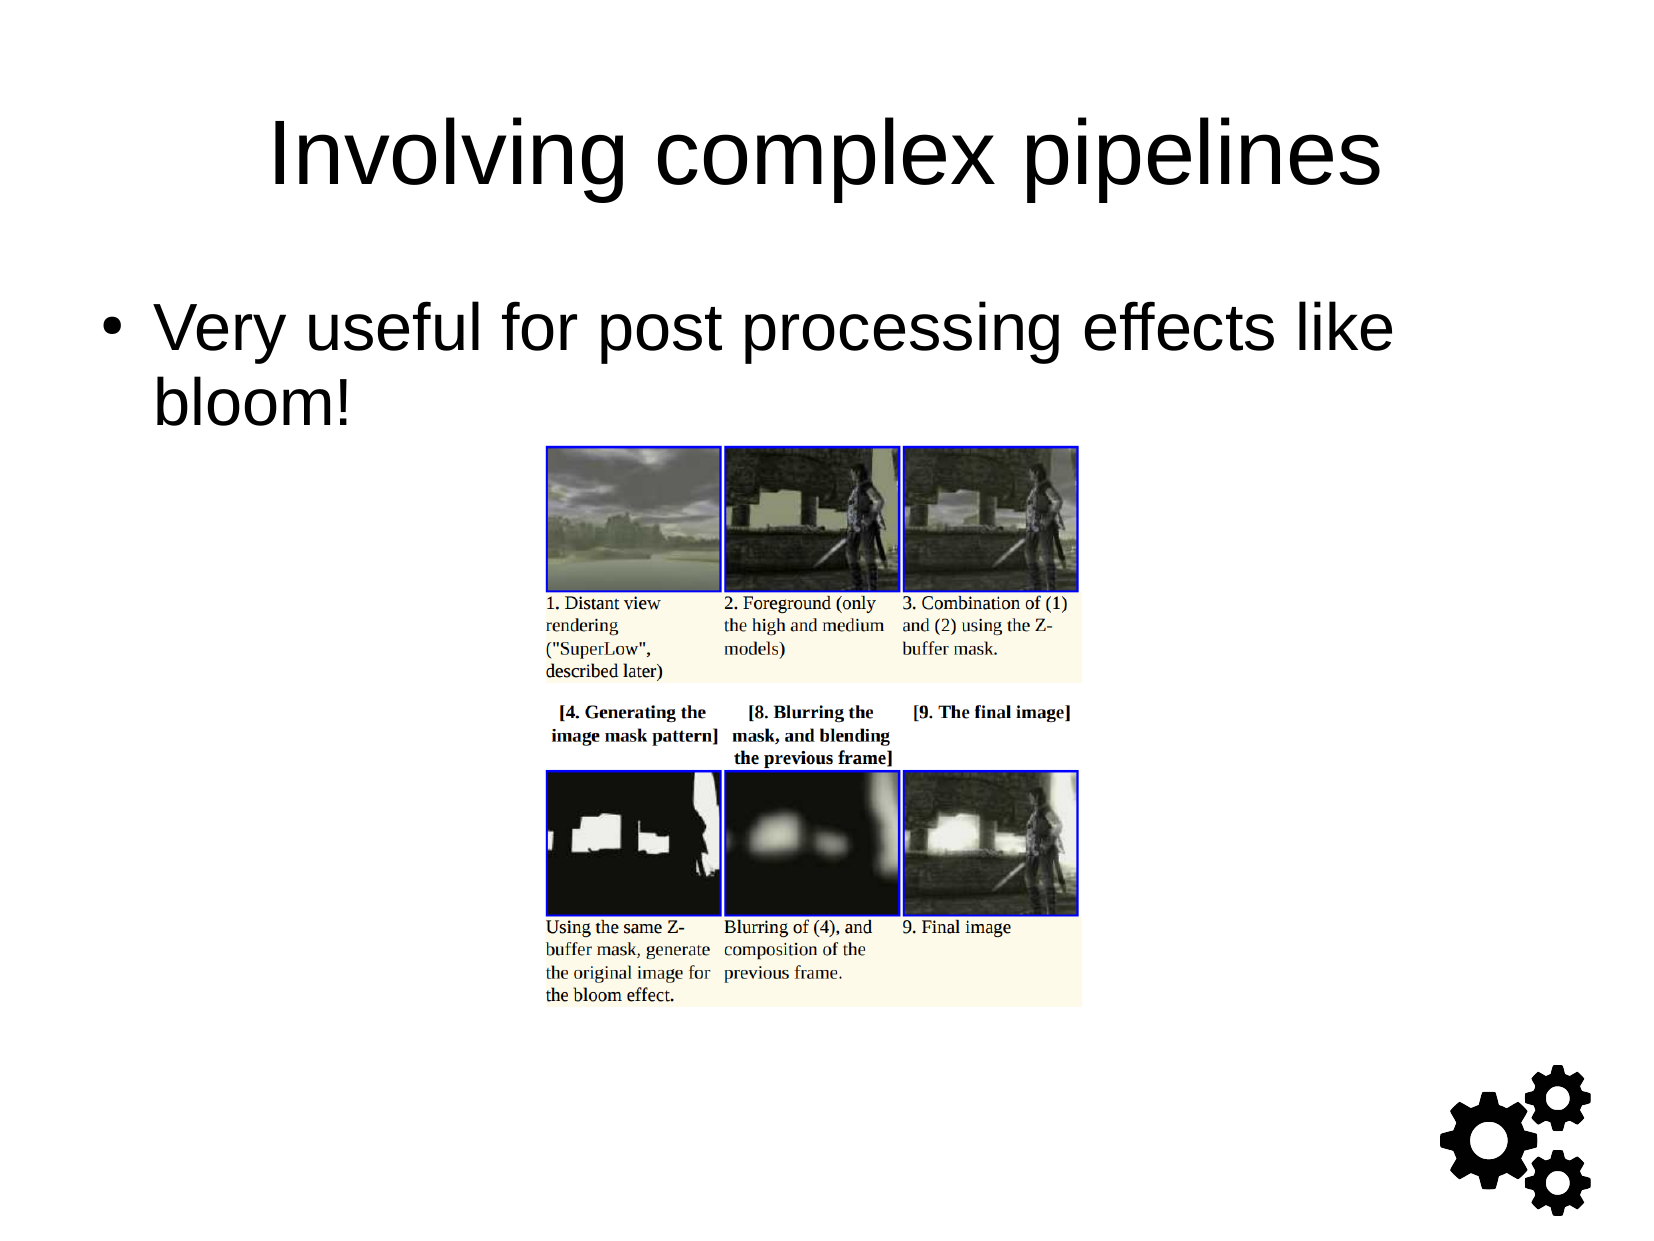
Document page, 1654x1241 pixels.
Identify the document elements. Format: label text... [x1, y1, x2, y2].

title Involving complex pipelines [82, 49, 1571, 257]
picture [540, 437, 1086, 1010]
list Very useful for post processing effects like bloom! [82, 290, 1571, 1010]
picture [1440, 1065, 1591, 1216]
